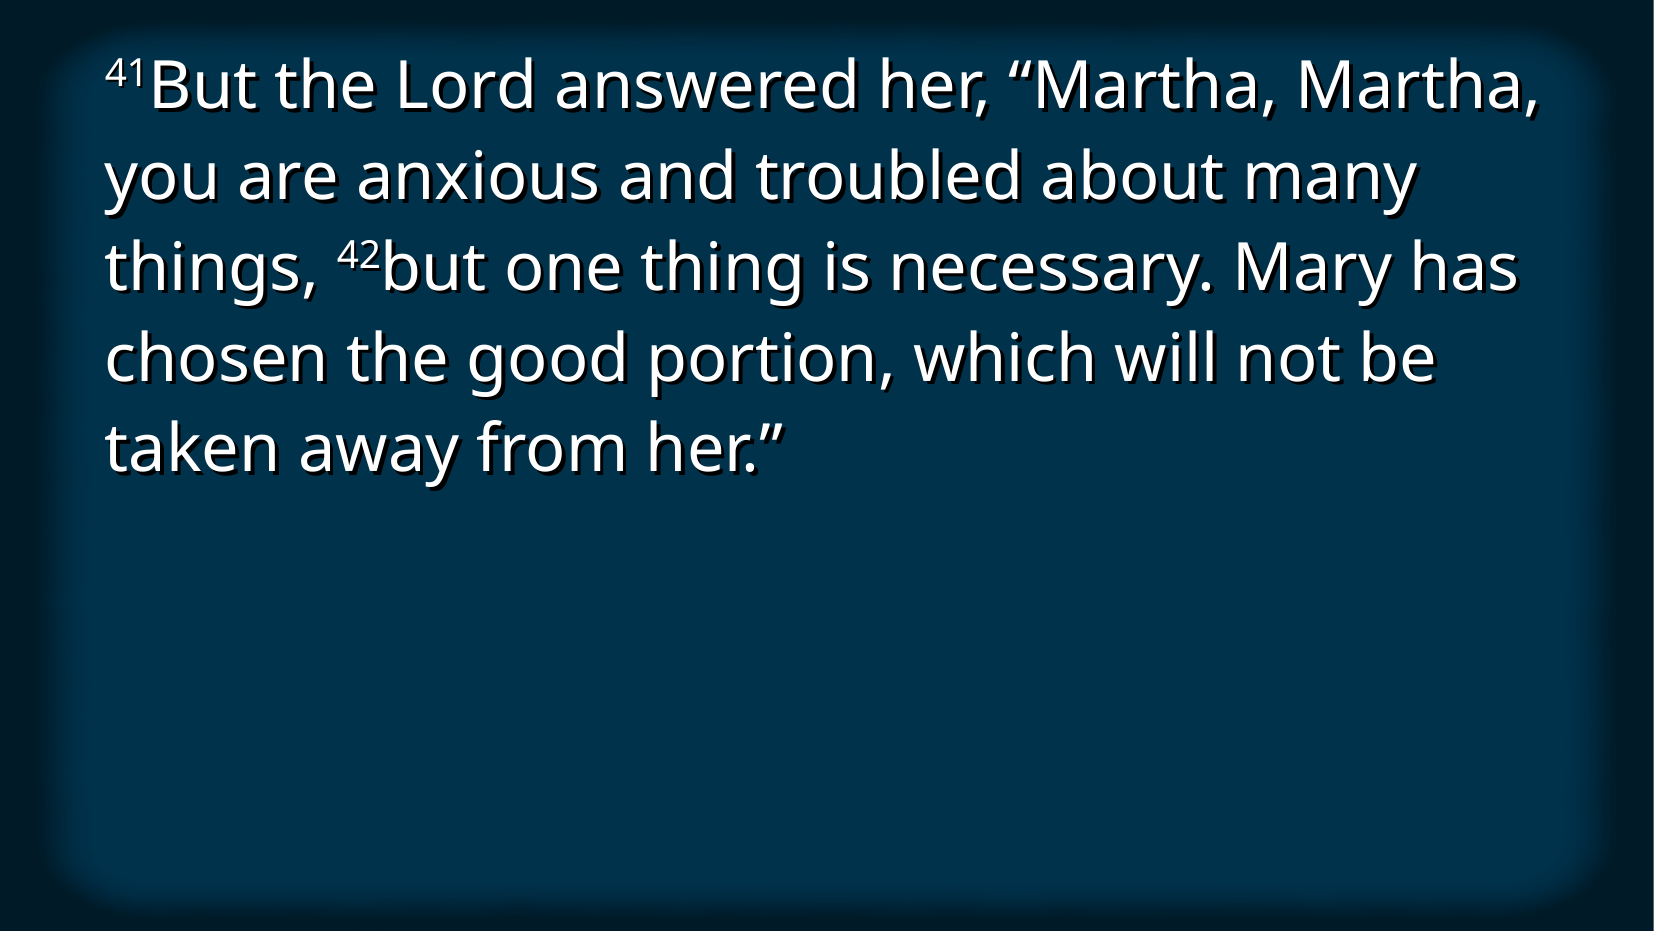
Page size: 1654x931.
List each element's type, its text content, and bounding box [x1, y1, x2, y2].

text_box 41But the Lord answered her, “Martha, Martha, you are anxious and troubled about many things, 42but one thing is necessary. Mary has chosen the good portion, which will not be taken away from her.” [90, 30, 1576, 496]
picture [0, 0, 1654, 931]
